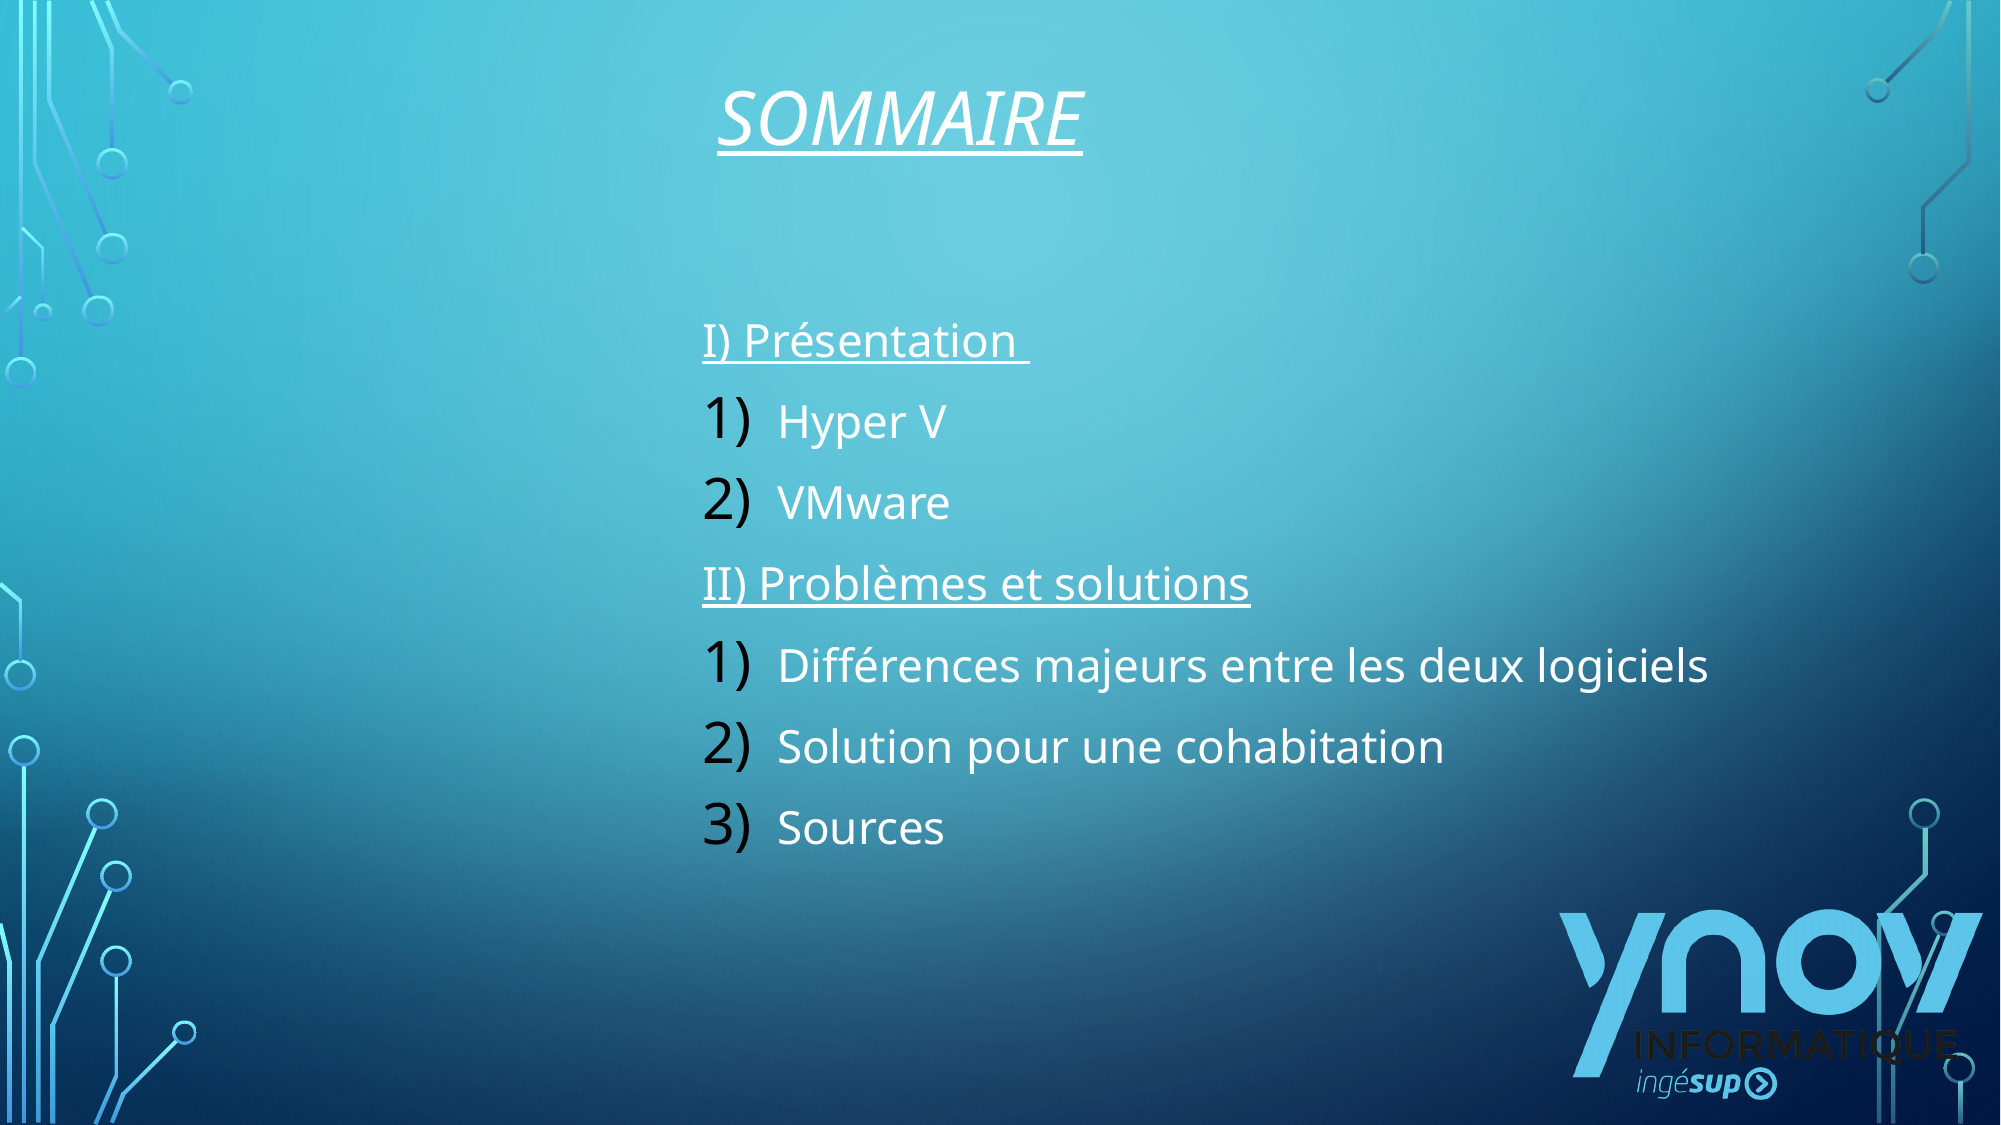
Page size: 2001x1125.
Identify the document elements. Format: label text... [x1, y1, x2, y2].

title Sommaire [702, 0, 2000, 243]
picture [1559, 909, 1983, 1100]
list I) Présentation Hyper V VMware II) Problèmes et solutions Différences majeurs entre les deux logiciels Solution pour une cohabitation Sources [687, 298, 2000, 880]
